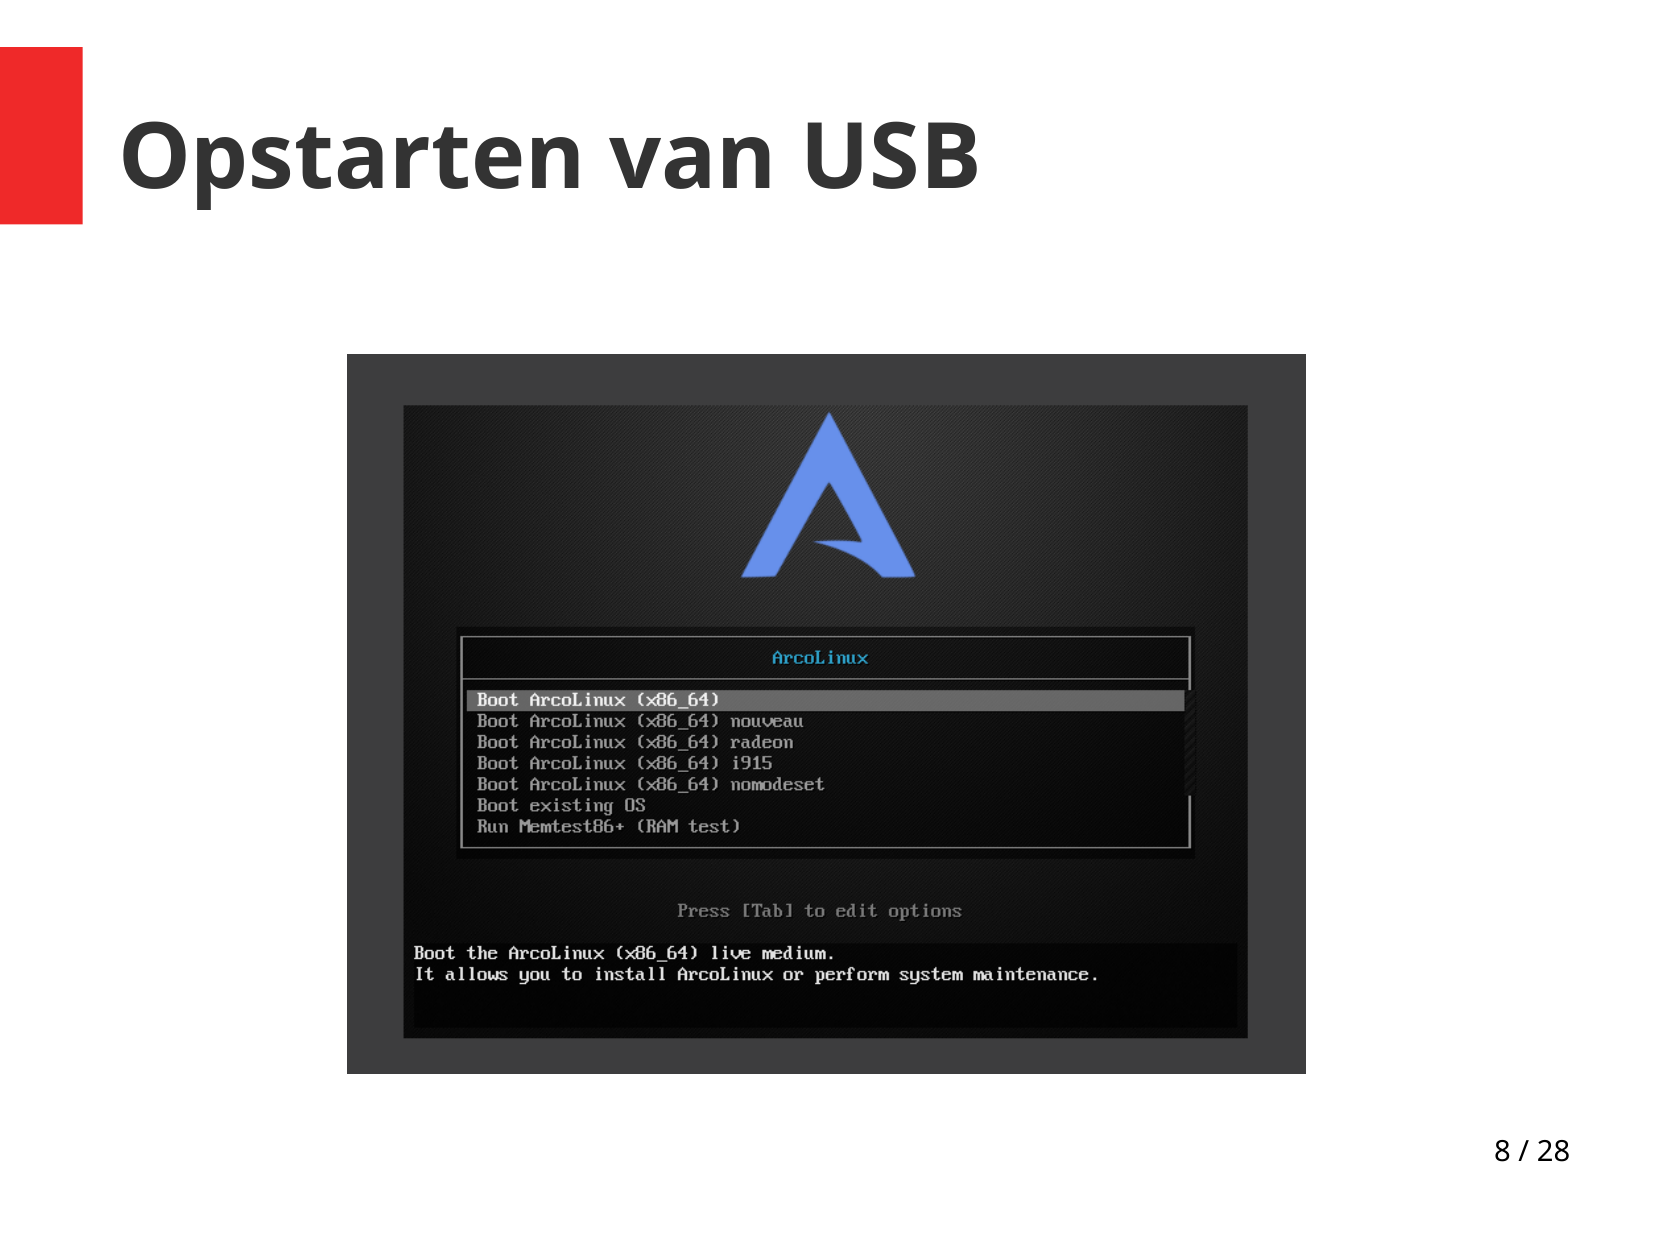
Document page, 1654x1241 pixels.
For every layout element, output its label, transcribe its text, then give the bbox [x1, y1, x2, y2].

picture [347, 354, 1306, 1074]
title Opstarten van USB [118, 49, 1571, 257]
